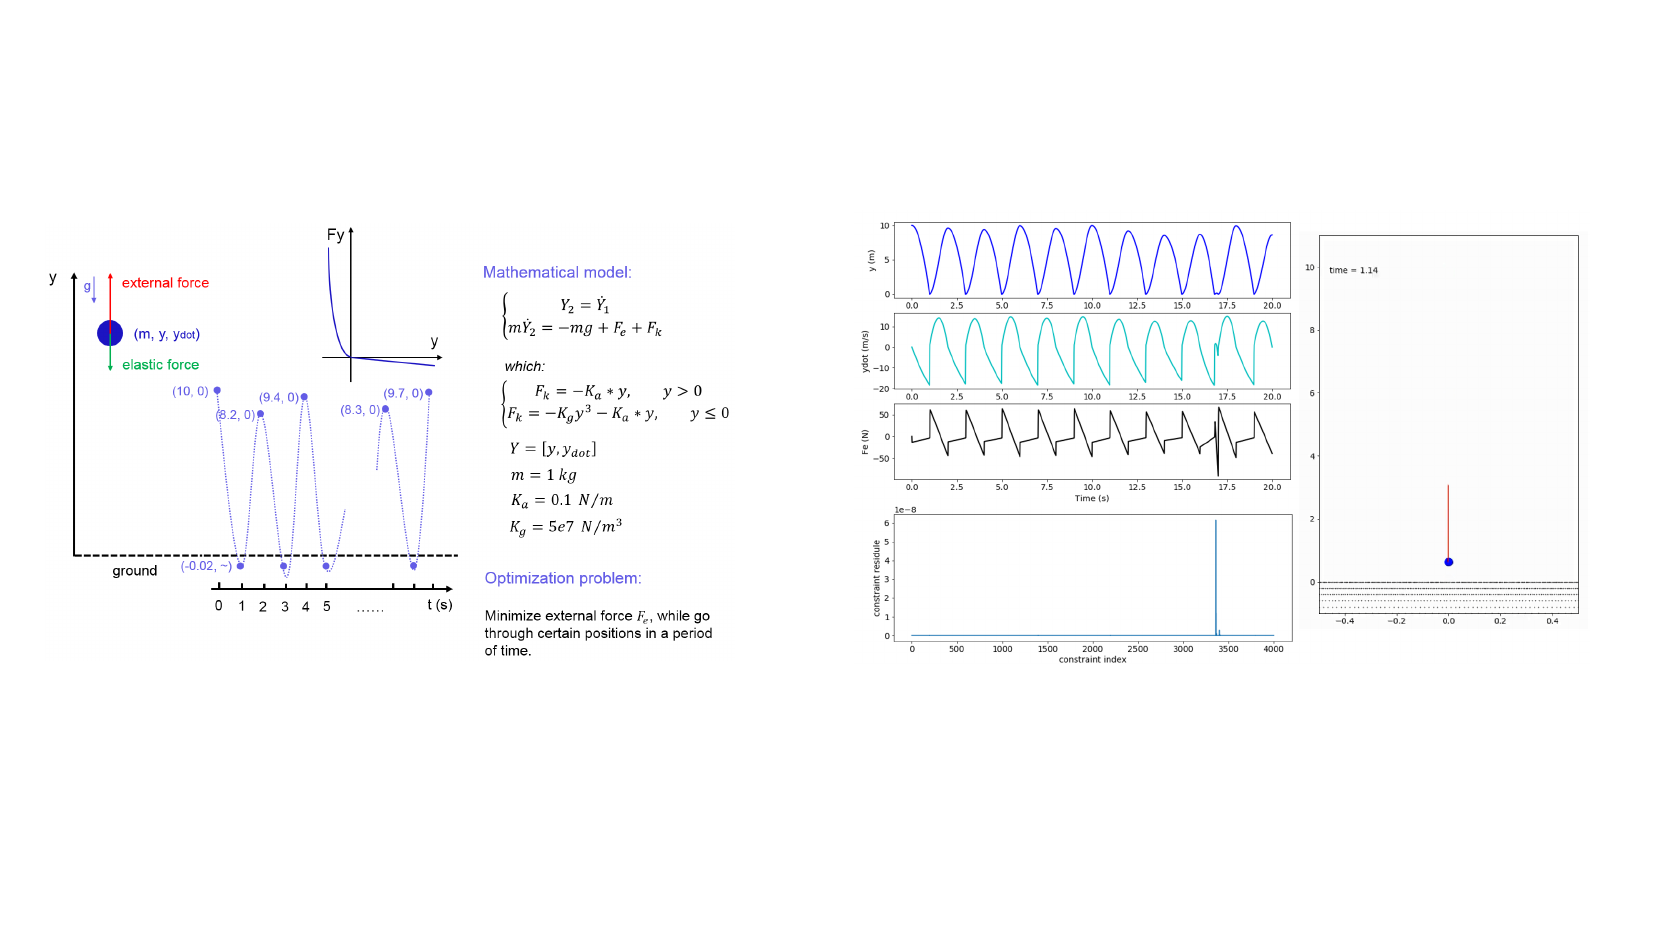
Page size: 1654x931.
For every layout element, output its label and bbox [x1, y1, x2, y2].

picture [45, 223, 736, 661]
picture [854, 210, 1591, 664]
